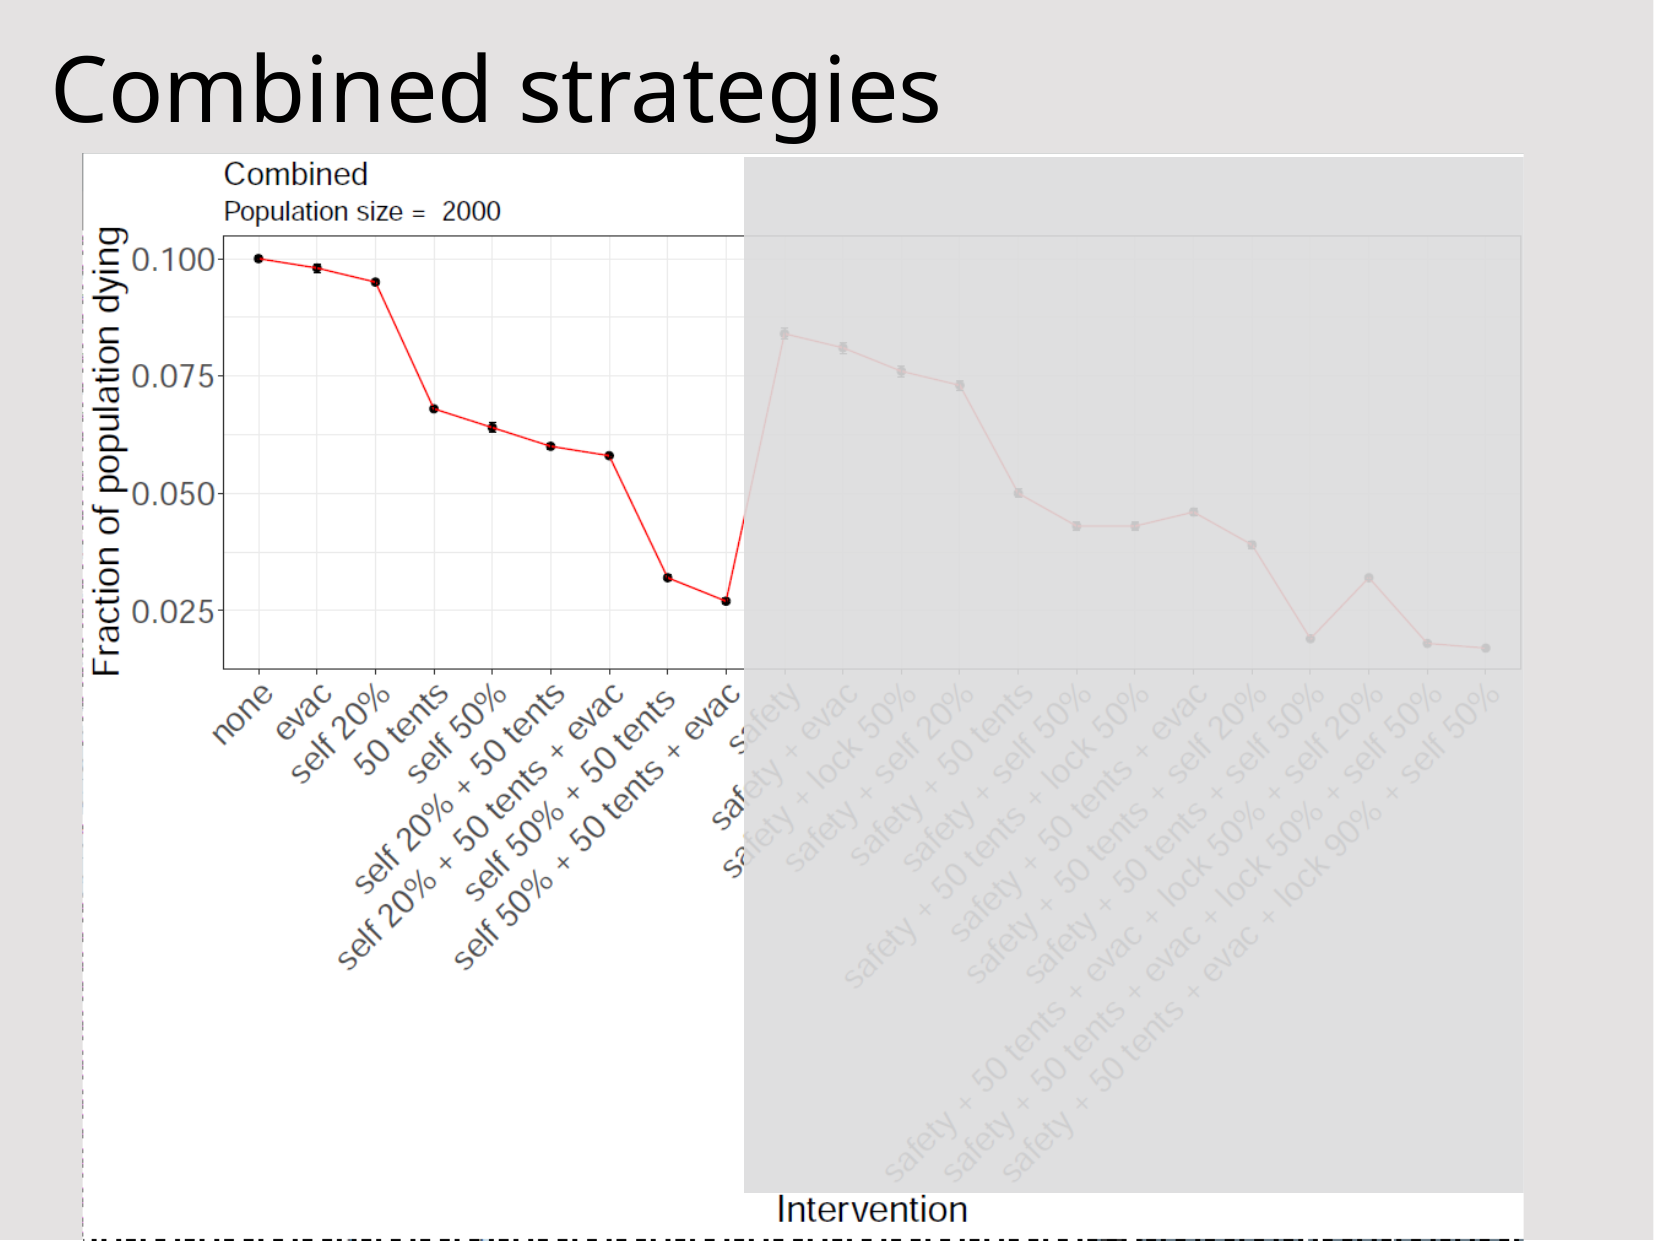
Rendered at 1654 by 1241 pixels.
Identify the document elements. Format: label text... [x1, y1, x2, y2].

text_box Combined strategies [35, 16, 1595, 166]
picture [82, 153, 1524, 1241]
text_box [744, 157, 1524, 1193]
